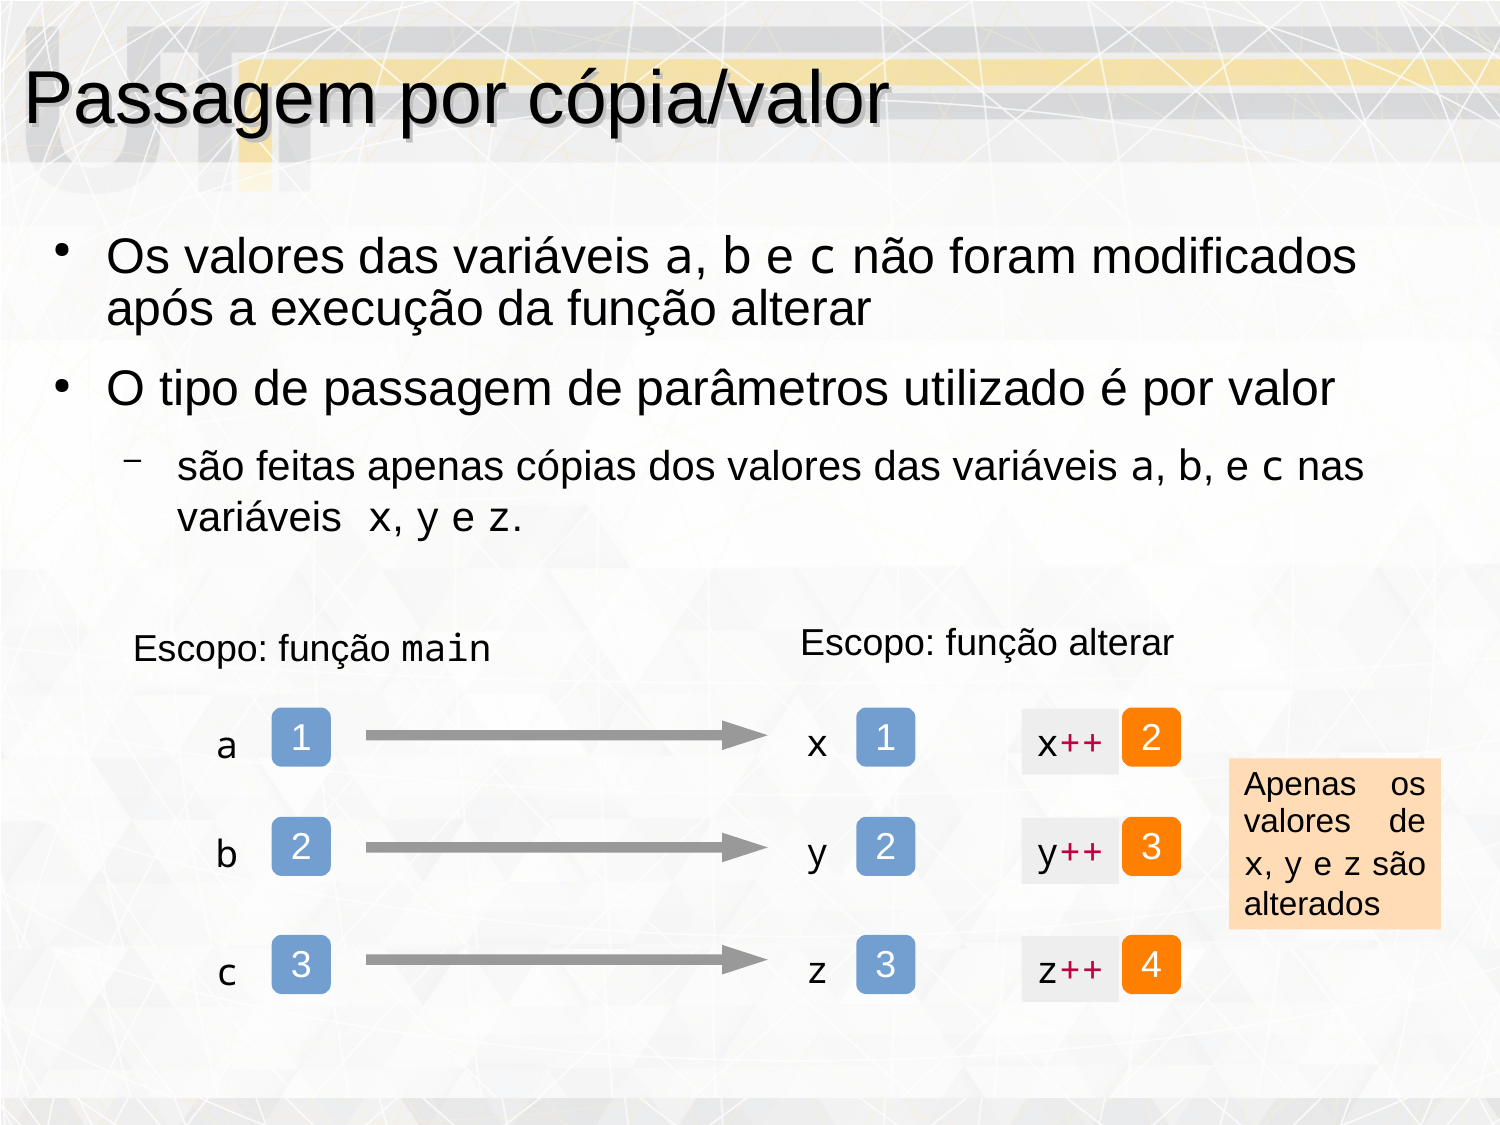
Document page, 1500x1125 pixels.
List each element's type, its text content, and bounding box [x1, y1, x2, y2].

text_box y [791, 817, 842, 875]
text_box Escopo: função main [118, 614, 520, 674]
text_box c [201, 938, 252, 991]
text_box 2 [1122, 707, 1182, 767]
text_box 4 [1122, 934, 1182, 995]
text_box [366, 944, 768, 975]
text_box Escopo: função alterar [785, 614, 1190, 671]
text_box Apenas os valores de x, y e z são alterados [1229, 758, 1441, 923]
text_box 1 [856, 707, 916, 767]
title Passagem por cópia/valor [23, 18, 1489, 178]
text_box 2 [856, 816, 916, 876]
text_box 3 [271, 934, 331, 995]
text_box [366, 832, 768, 863]
text_box 1 [271, 707, 331, 767]
text_box b [200, 820, 251, 873]
text_box 2 [271, 816, 331, 876]
text_box [366, 720, 768, 751]
text_box a [200, 710, 251, 764]
text_box x++ [1021, 708, 1115, 766]
text_box y++ [1021, 817, 1115, 875]
text_box 3 [1122, 816, 1182, 876]
list Os valores das variáveis a, b e c não foram modificados após a execução da função alterar O tipo de passagem de parâmetros utilizado é por valor são feitas apenas cópias dos valores das variáveis a, b, e c nas variáveis x, y e z. [35, 224, 1477, 1087]
text_box z++ [1021, 936, 1115, 993]
text_box 3 [856, 934, 916, 995]
text_box z [791, 936, 842, 993]
text_box x [791, 708, 842, 766]
